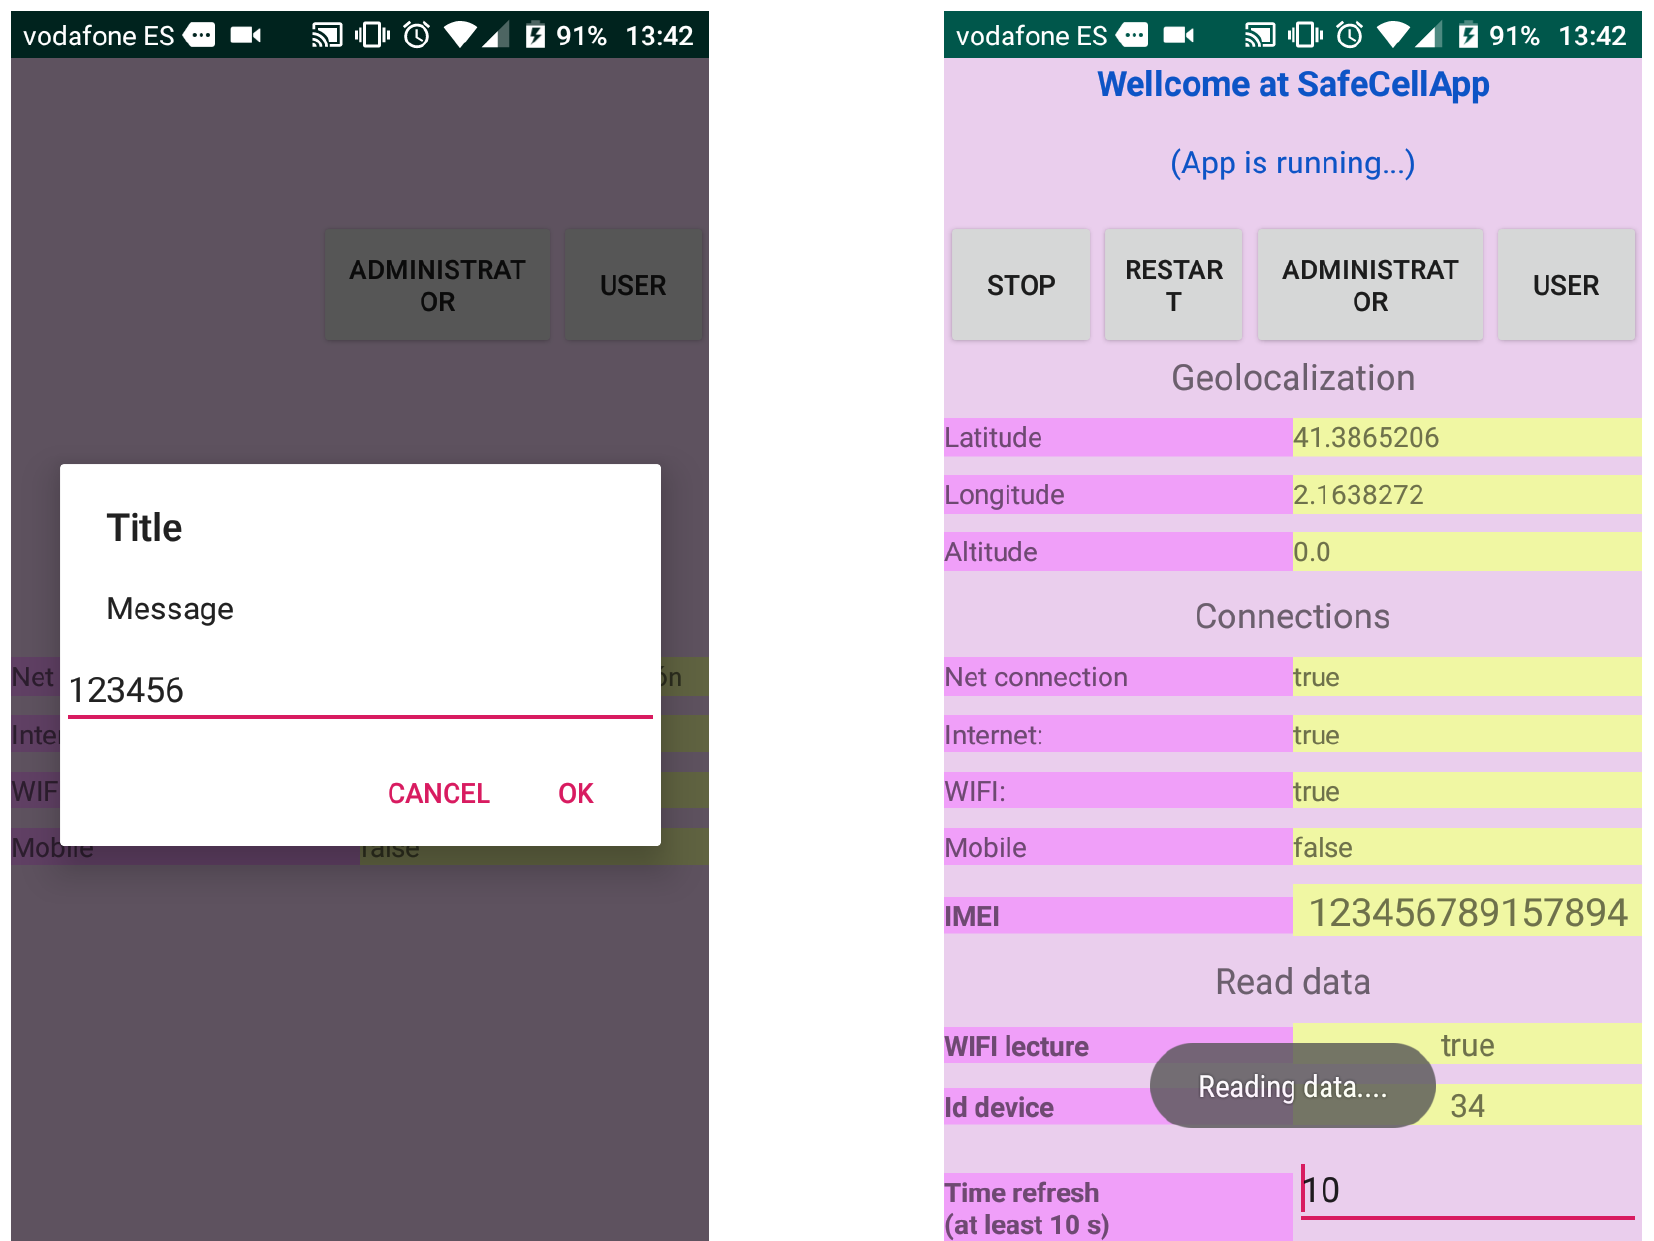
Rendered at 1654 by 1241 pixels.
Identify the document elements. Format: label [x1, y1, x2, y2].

picture [944, 11, 1642, 1241]
picture [11, 11, 709, 1241]
